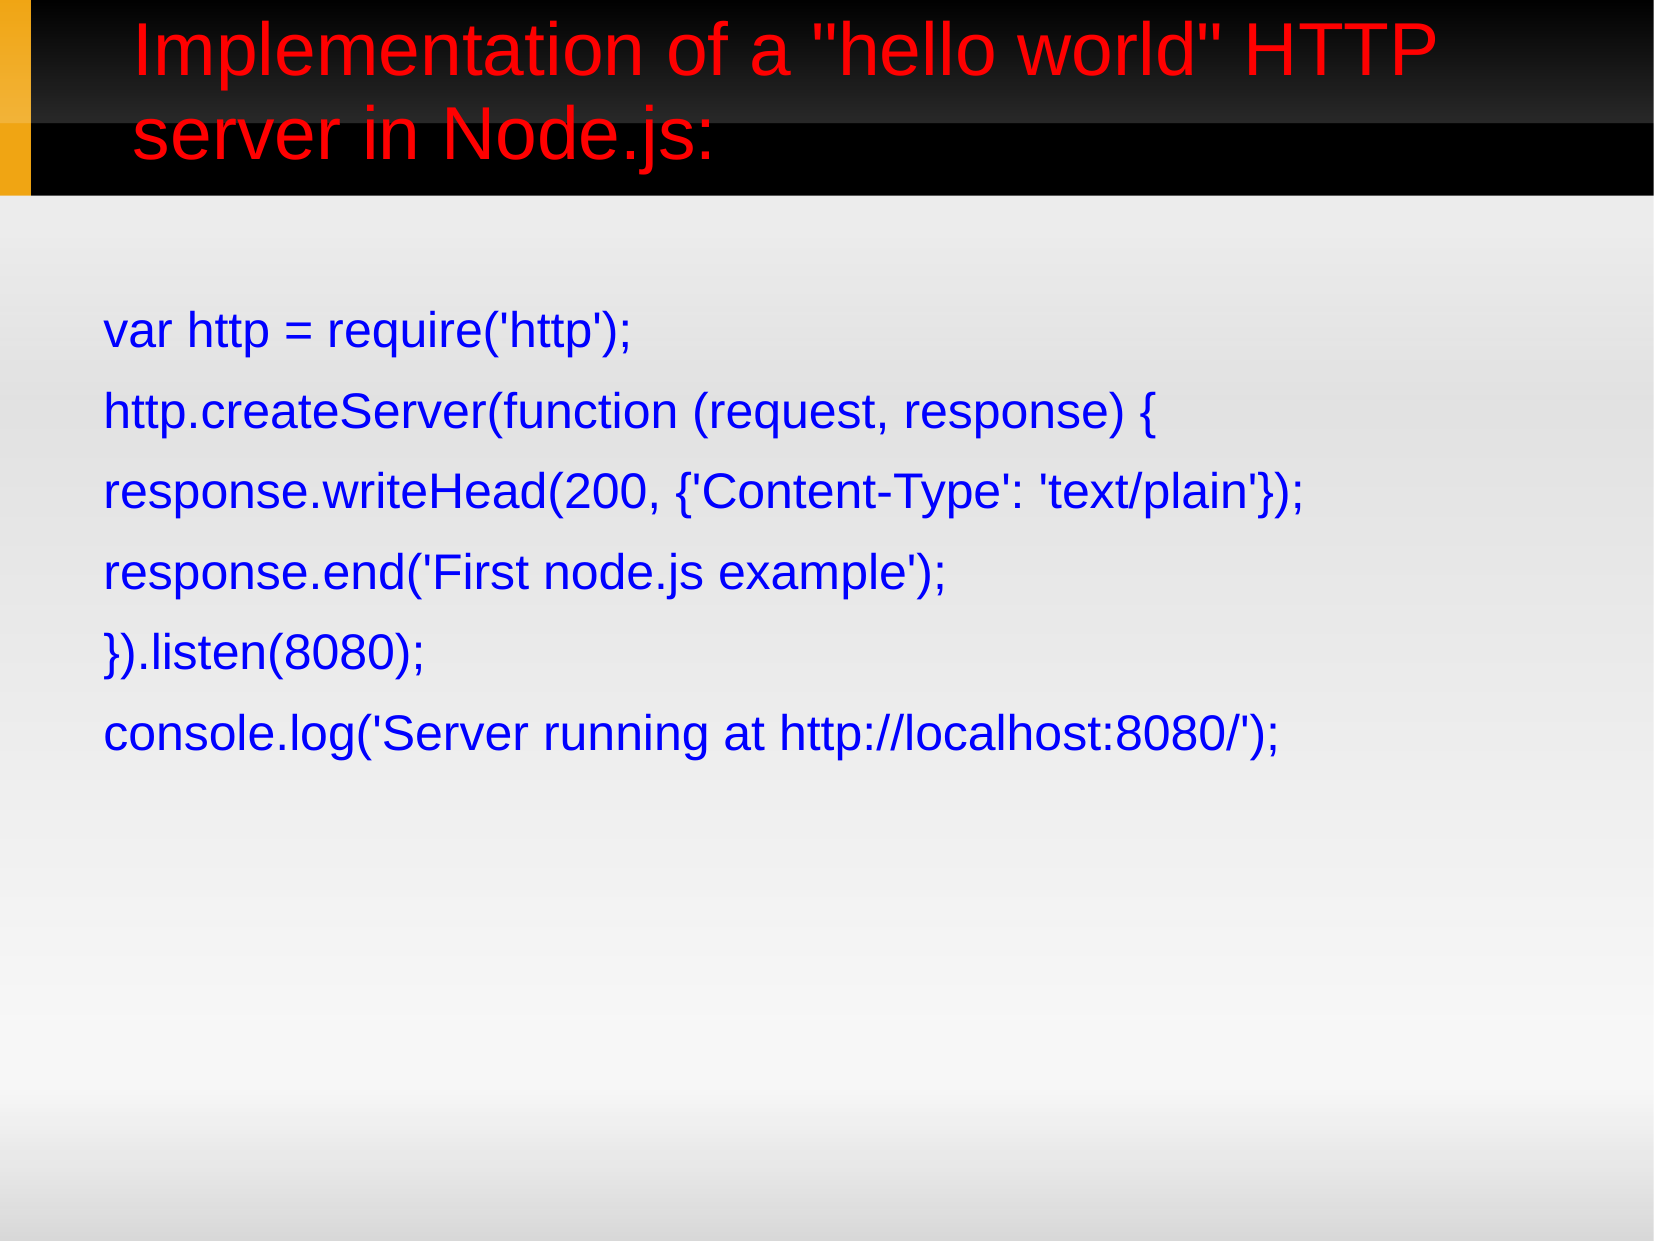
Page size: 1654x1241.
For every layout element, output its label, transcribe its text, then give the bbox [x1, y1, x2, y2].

text_box var http = require('http'); http.createServer(function (request, response) { response.writeHead(200, {'Content-Type': 'text/plain'}); response.end('First node.js example'); }).listen(8080); console.log('Server running at http://localhost:8080/'); [88, 295, 1477, 798]
text_box Implementation of a "hello world" HTTP server in Node.js: [118, 0, 1616, 183]
picture [0, 0, 1654, 1241]
